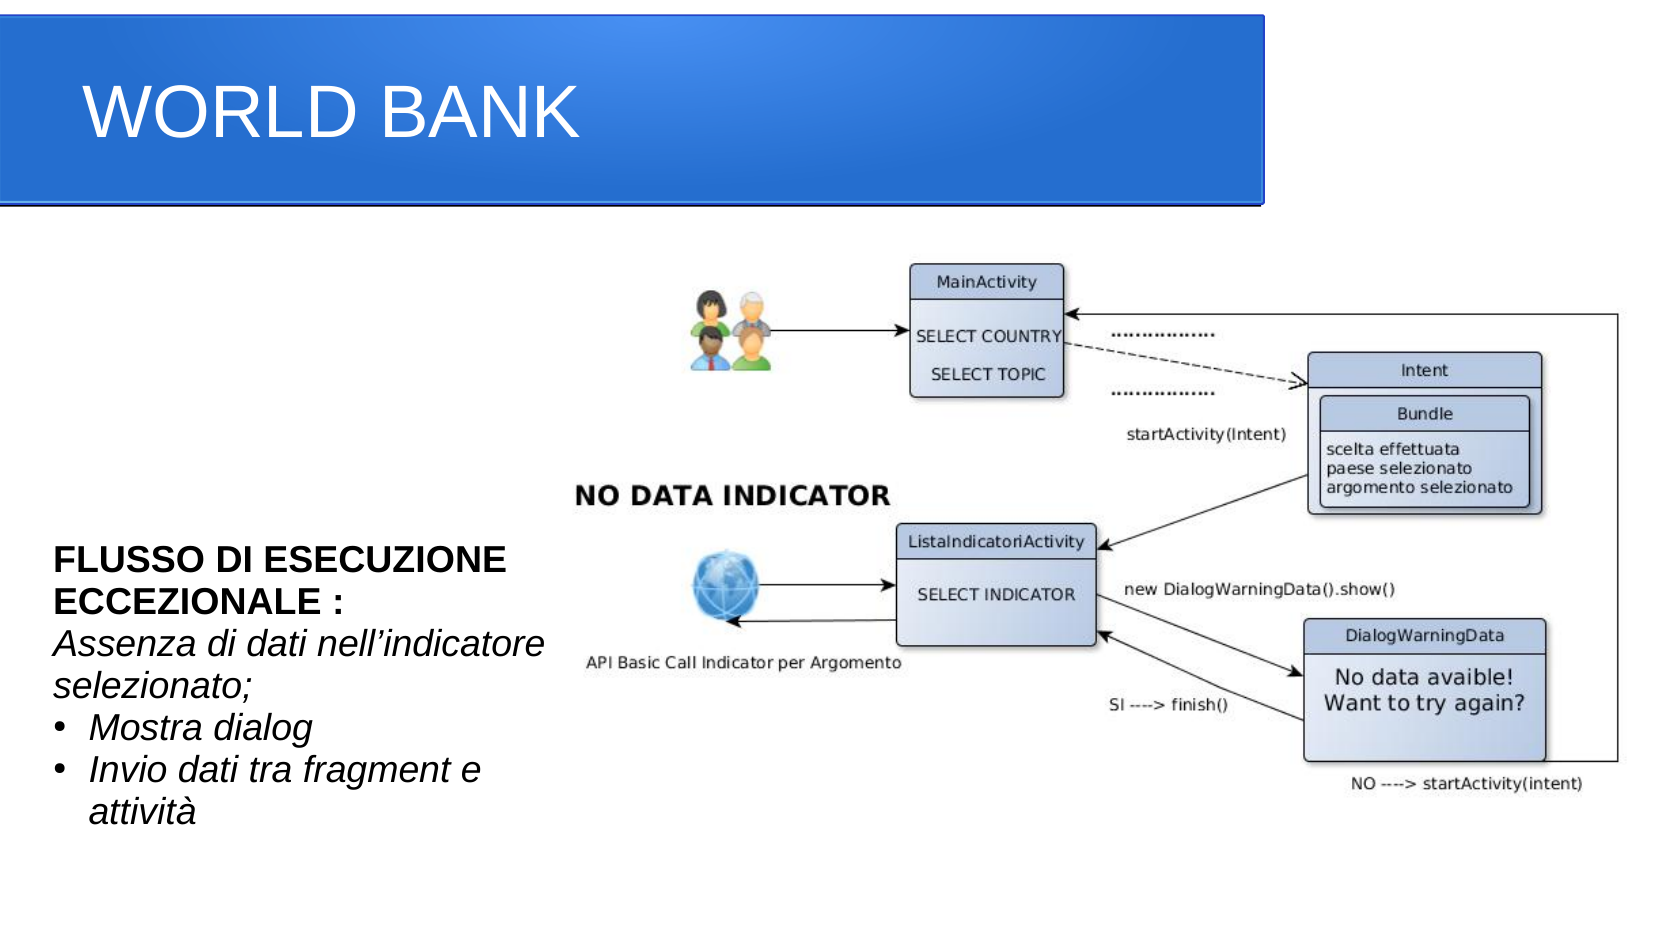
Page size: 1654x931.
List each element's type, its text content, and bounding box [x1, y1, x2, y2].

picture [551, 243, 1639, 818]
title WORLD BANK [82, 35, 1235, 189]
text_box FLUSSO DI ESECUZIONE ECCEZIONALE : Assenza di dati nell’indicatore selezionato; Mostra dialog Invio dati tra fragment e attività [38, 531, 591, 886]
